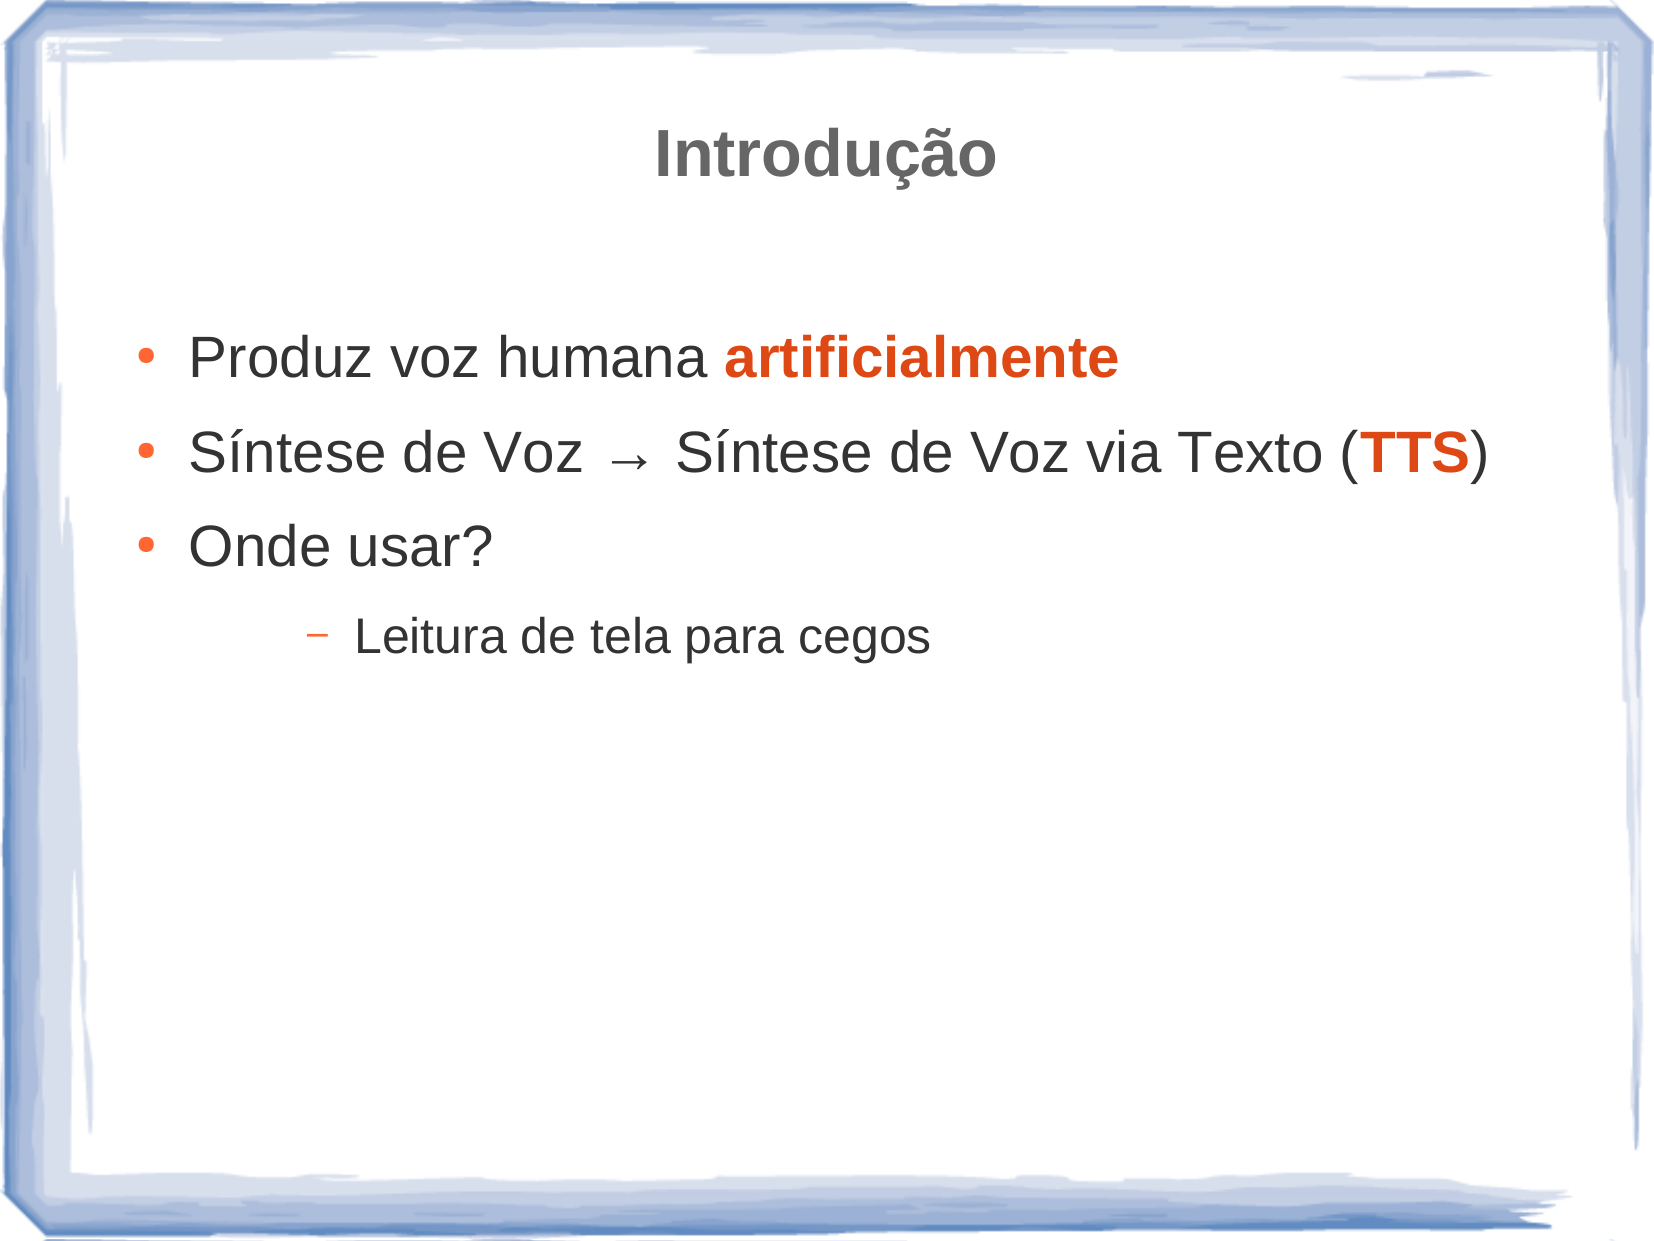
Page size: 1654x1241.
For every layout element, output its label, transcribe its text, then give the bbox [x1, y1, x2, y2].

list Produz voz humana artificialmente Síntese de Voz → Síntese de Voz via Texto (TTS) Onde usar? Leitura de tela para cegos [118, 324, 1571, 1045]
title Introdução [82, 49, 1571, 257]
picture [0, 0, 1654, 1241]
